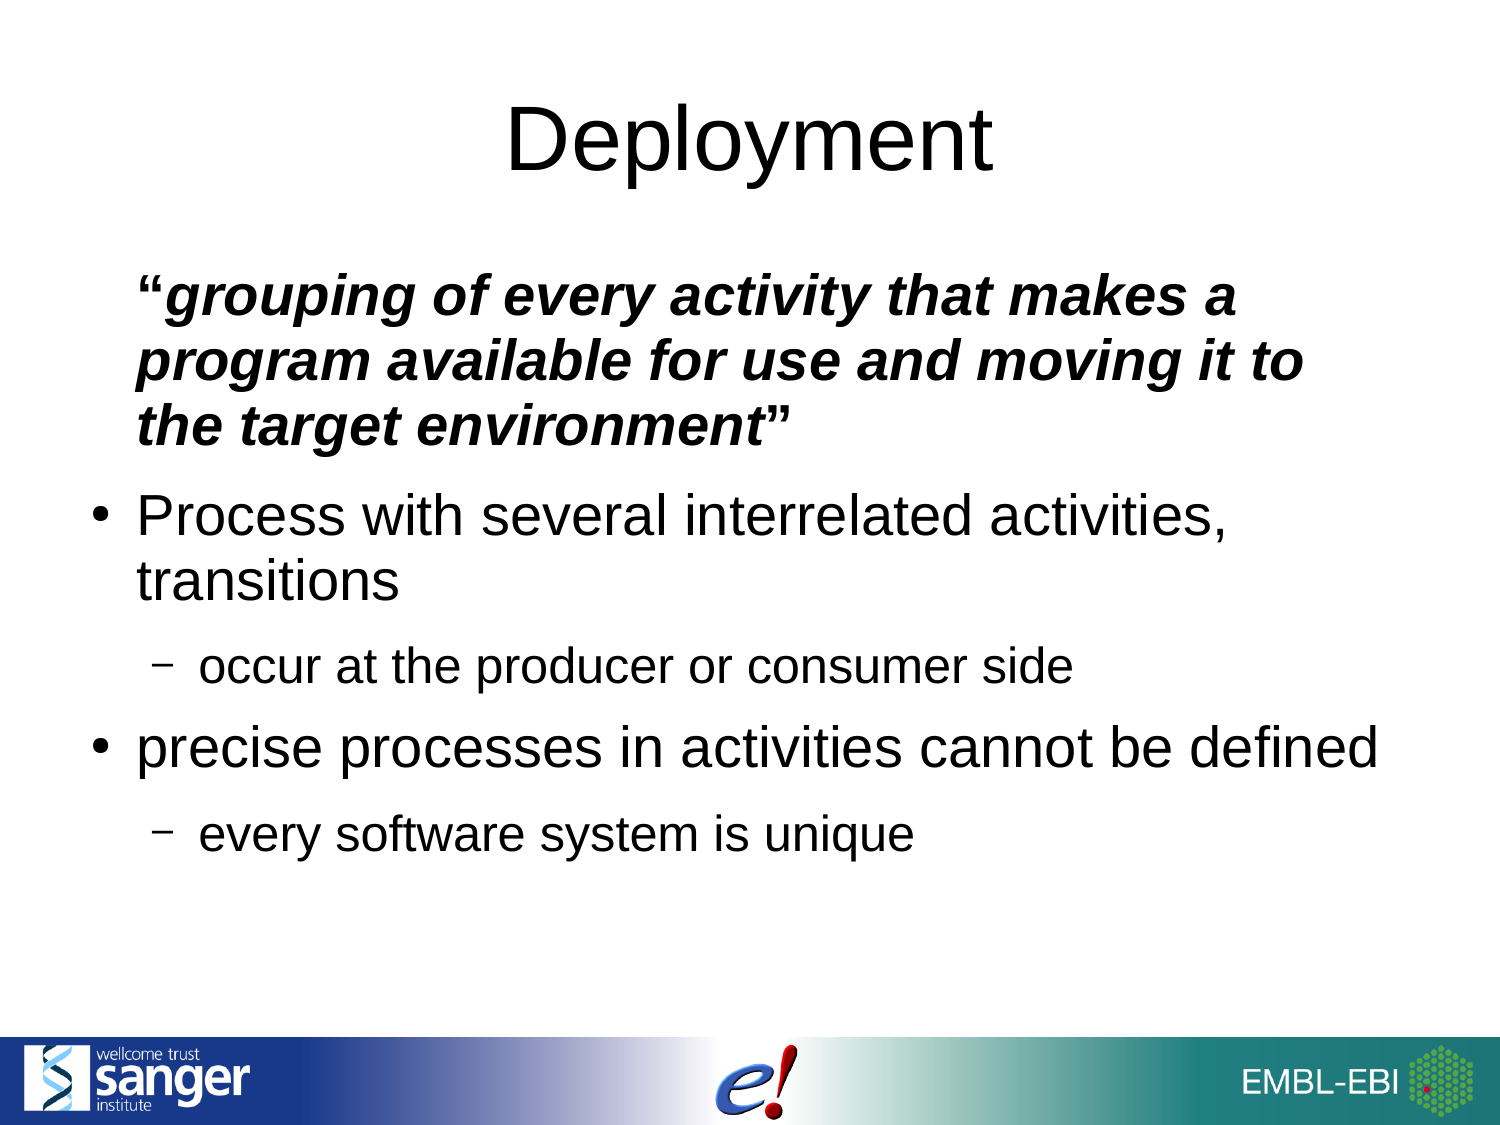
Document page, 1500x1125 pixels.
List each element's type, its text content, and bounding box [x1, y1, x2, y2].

list “grouping of every activity that makes a program available for use and moving it to the target environment” Process with several interrelated activities, transitions occur at the producer or consumer side precise processes in activities cannot be defined every software system is unique [75, 263, 1395, 916]
picture [0, 1037, 1500, 1125]
title Deployment [75, 44, 1425, 233]
